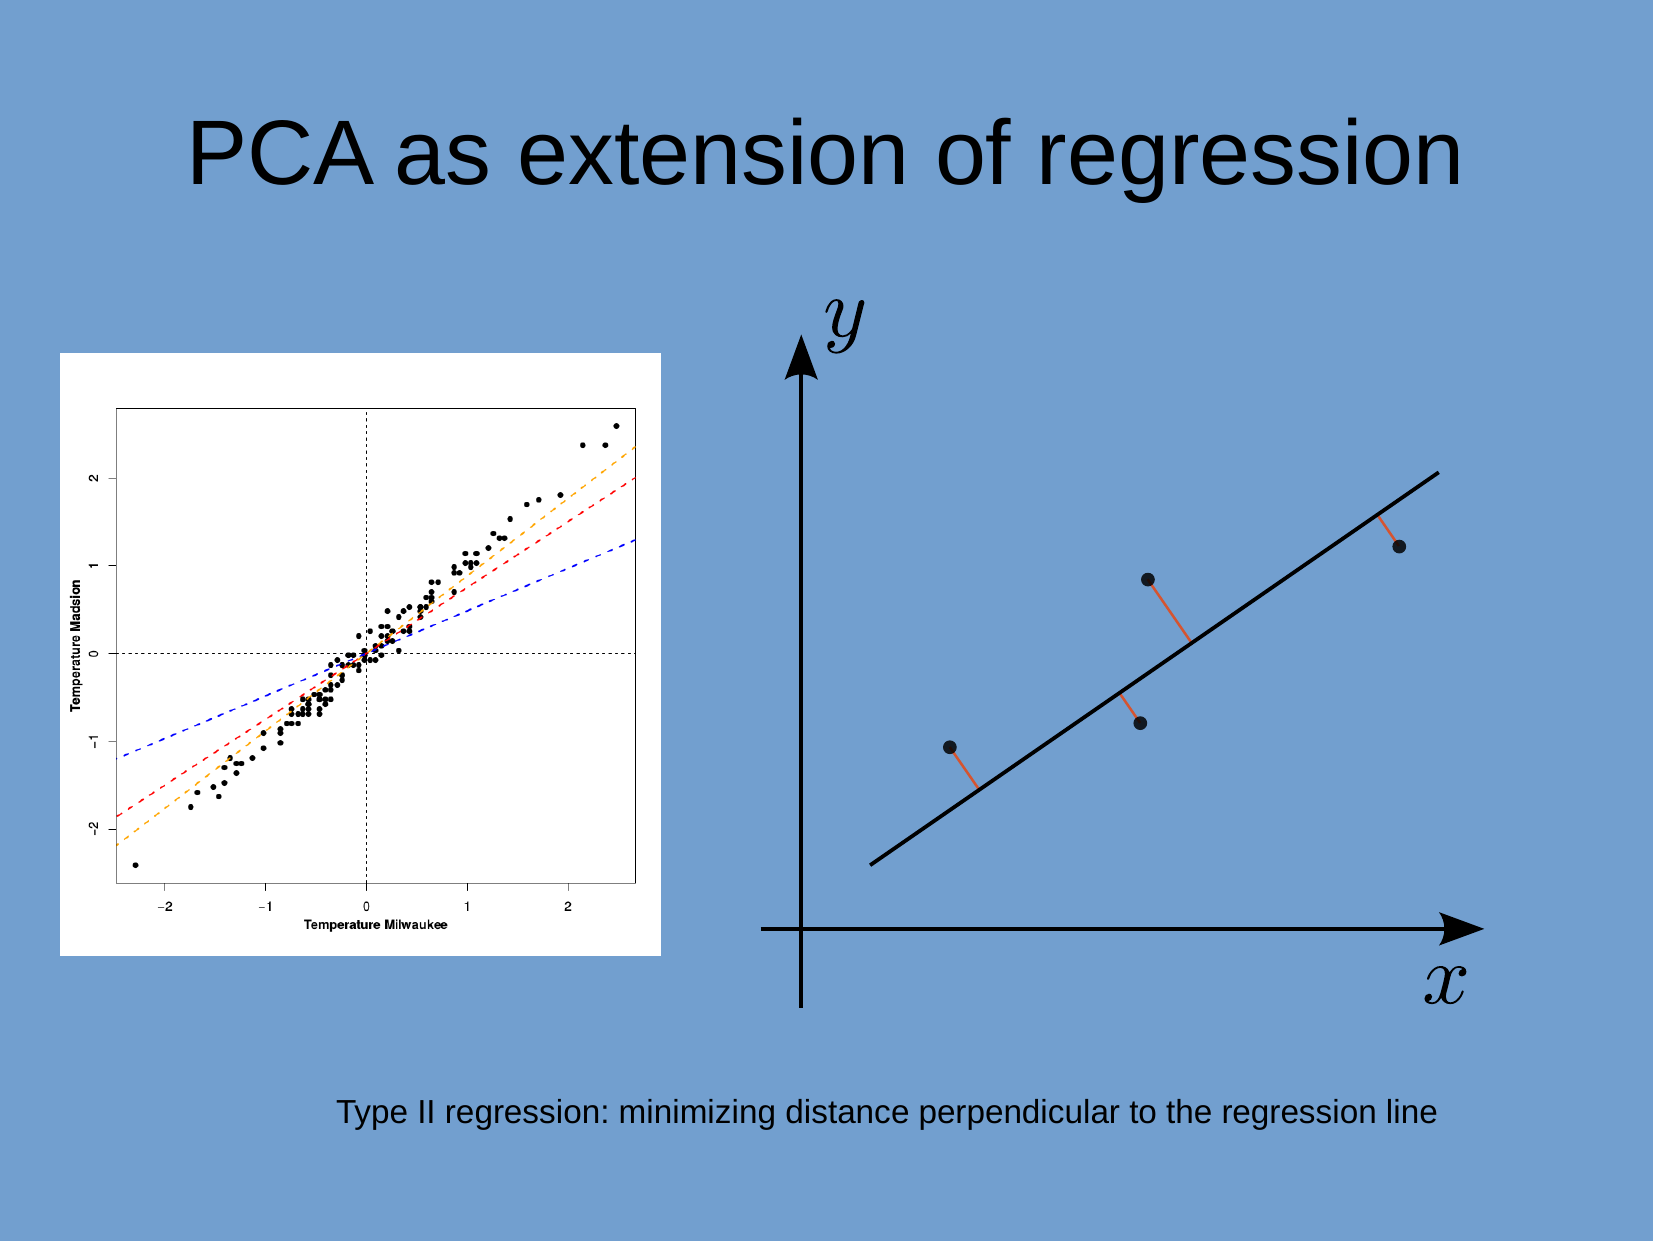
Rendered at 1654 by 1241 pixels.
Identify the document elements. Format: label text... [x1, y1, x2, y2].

picture [60, 353, 661, 956]
title PCA as extension of regression [82, 49, 1571, 257]
text_box Type II regression: minimizing distance perpendicular to the regression line [222, 1093, 1455, 1156]
picture [758, 290, 1485, 1010]
